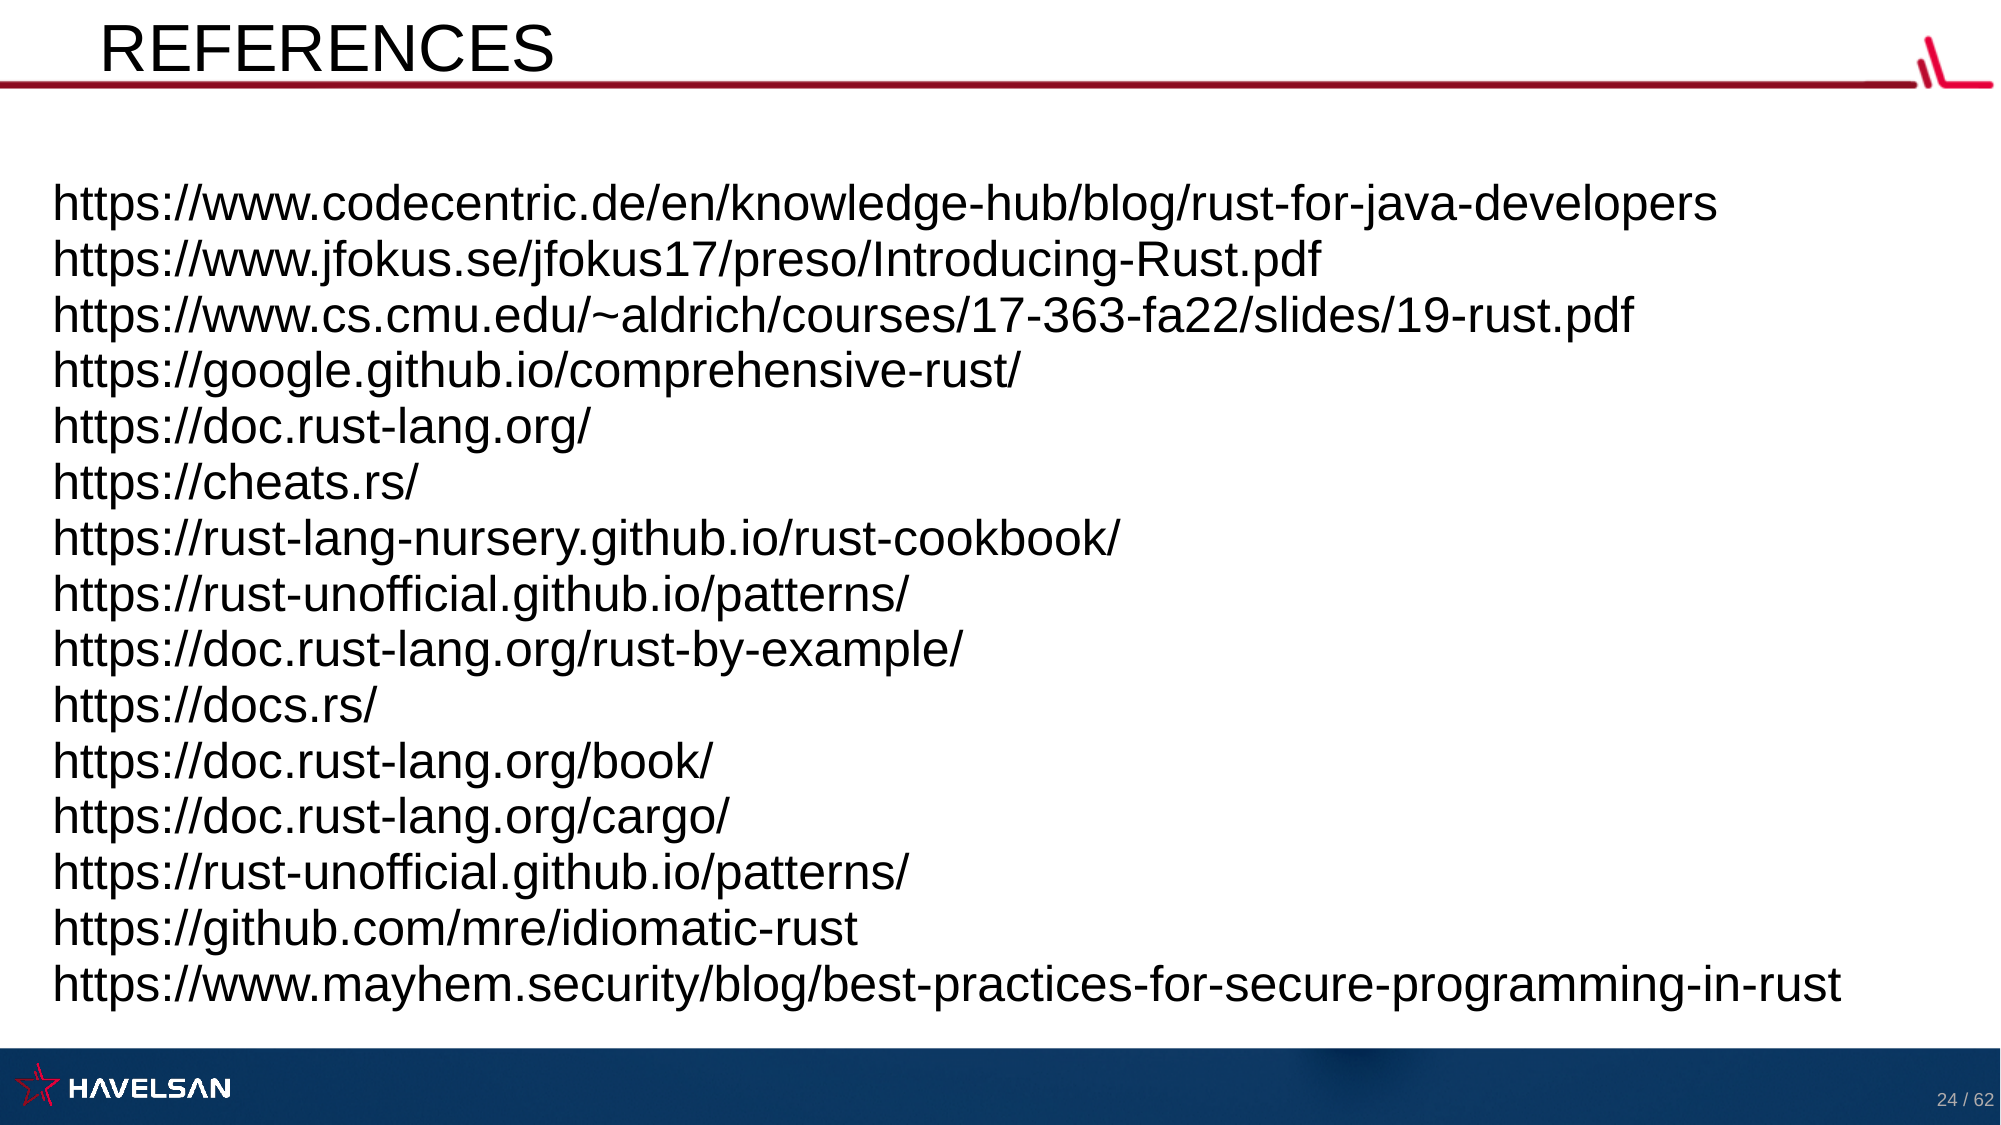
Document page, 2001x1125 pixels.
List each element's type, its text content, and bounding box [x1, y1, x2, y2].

title REFERENCES [99, 44, 1686, 55]
text_box https://www.codecentric.de/en/knowledge-hub/blog/rust-for-java-developers https://www.jfokus.se/jfokus17/preso/Introducing-Rust.pdf https://www.cs.cmu.edu/~aldrich/courses/17-363-fa22/slides/19-rust.pdf https://google.github.io/comprehensive-rust/ https://doc.rust-lang.org/ https://cheats.rs/ https://rust-lang-nursery.github.io/rust-cookbook/ https://rust-unofficial.github.io/patterns/ https://doc.rust-lang.org/rust-by-example/ https://docs.rs/ https://doc.rust-lang.org/book/ https://doc.rust-lang.org/cargo/ https://rust-unofficial.github.io/patterns/ https://github.com/mre/idiomatic-rust https://www.mayhem.security/blog/best-practices-for-secure-programming-in-rust [37, 168, 1951, 1020]
picture [0, 0, 2001, 1125]
